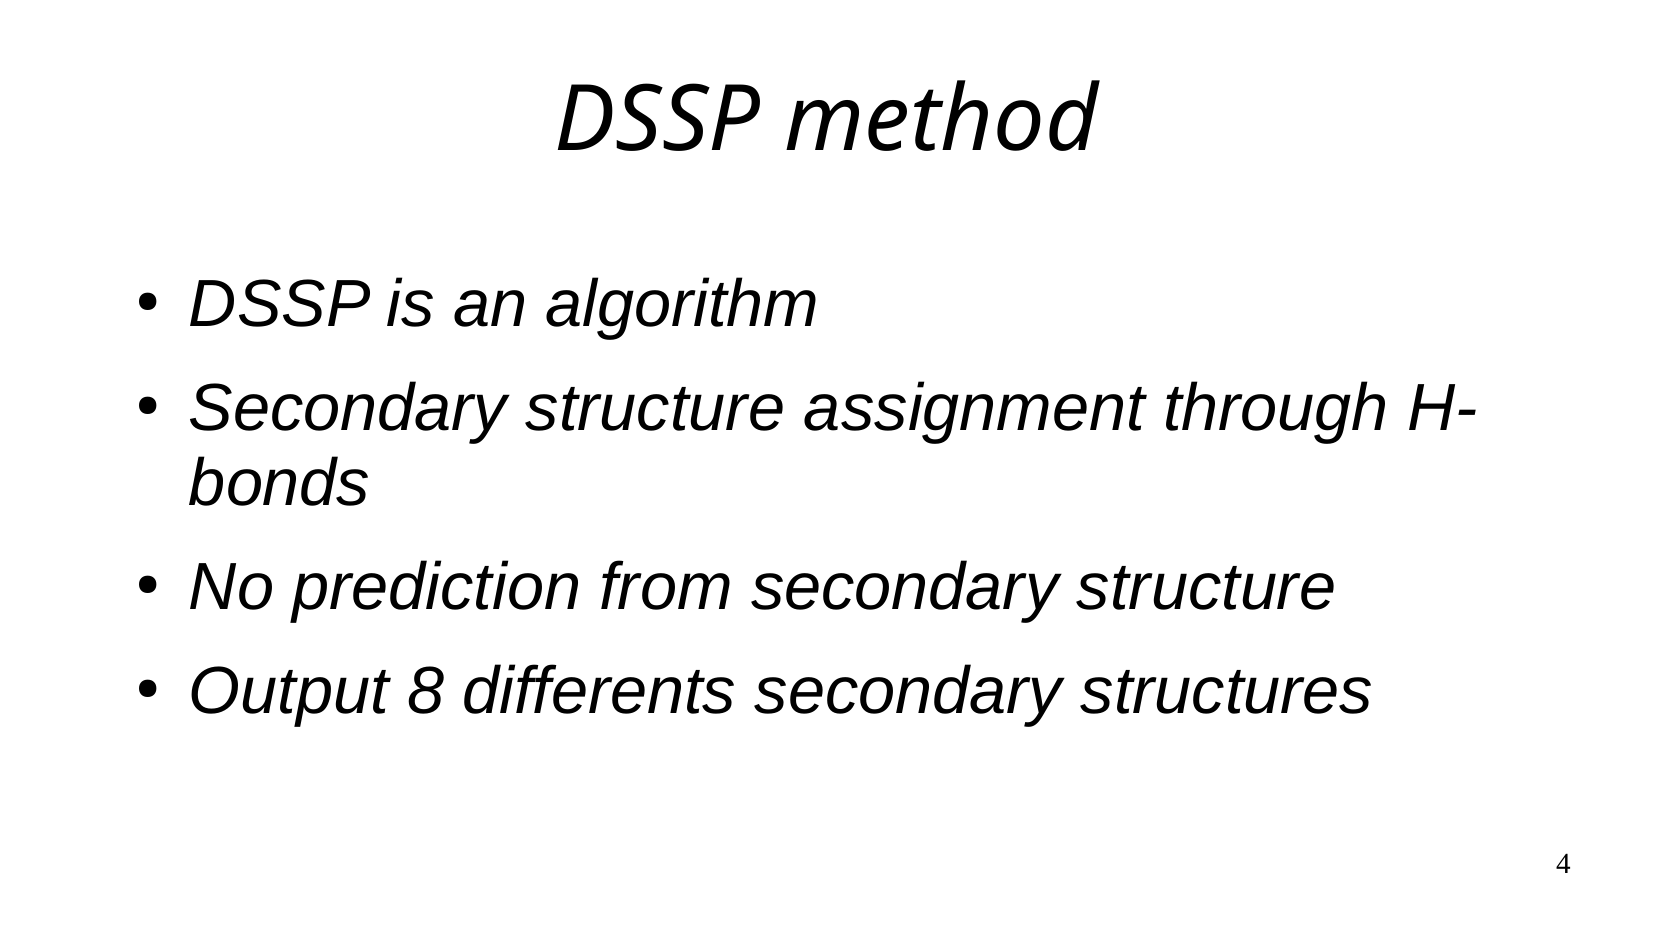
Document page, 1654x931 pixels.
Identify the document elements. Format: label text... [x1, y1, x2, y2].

title DSSP method [82, 37, 1571, 193]
list DSSP is an algorithm Secondary structure assignment through H-bonds No prediction from secondary structure Output 8 differents secondary structures [118, 265, 1607, 806]
